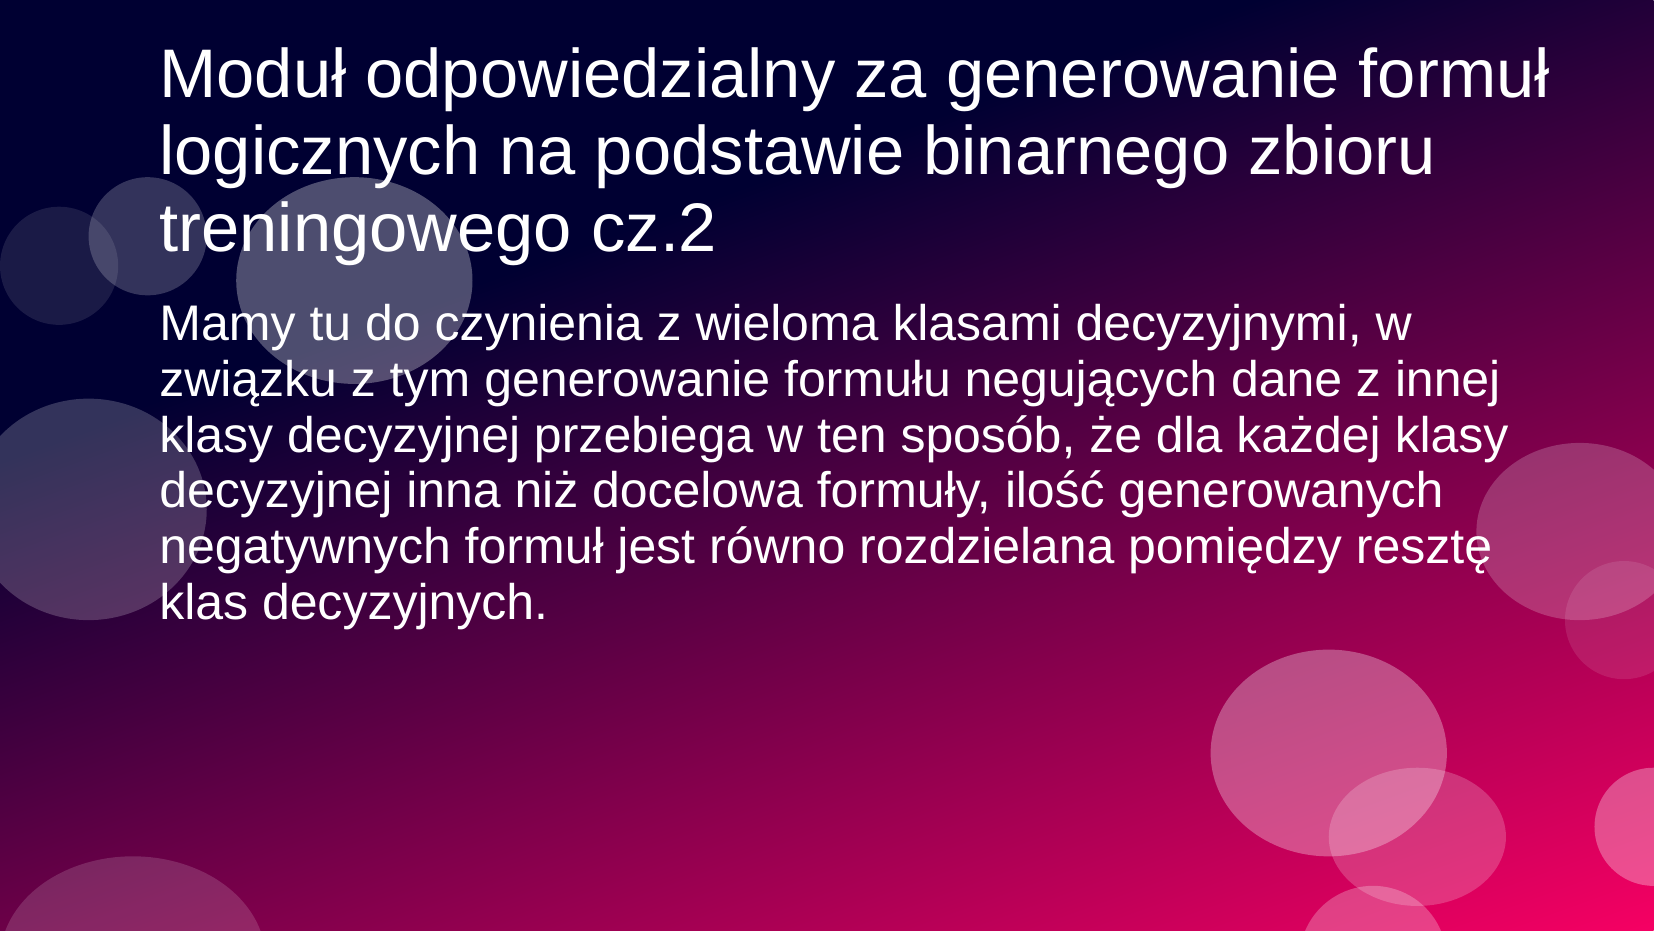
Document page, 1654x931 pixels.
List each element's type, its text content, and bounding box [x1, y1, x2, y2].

list Mamy tu do czynienia z wieloma klasami decyzyjnymi, w związku z tym generowanie formułu negujących dane z innej klasy decyzyjnej przebiega w ten sposób, że dla każdej klasy decyzyjnej inna niż docelowa formuły, ilość generowanych negatywnych formuł jest równo rozdzielana pomiędzy resztę klas decyzyjnych. [88, 295, 1565, 783]
title Moduł odpowiedzialny za generowanie formuł logicznych na podstawie binarnego zbioru treningowego cz.2 [88, 35, 1565, 266]
